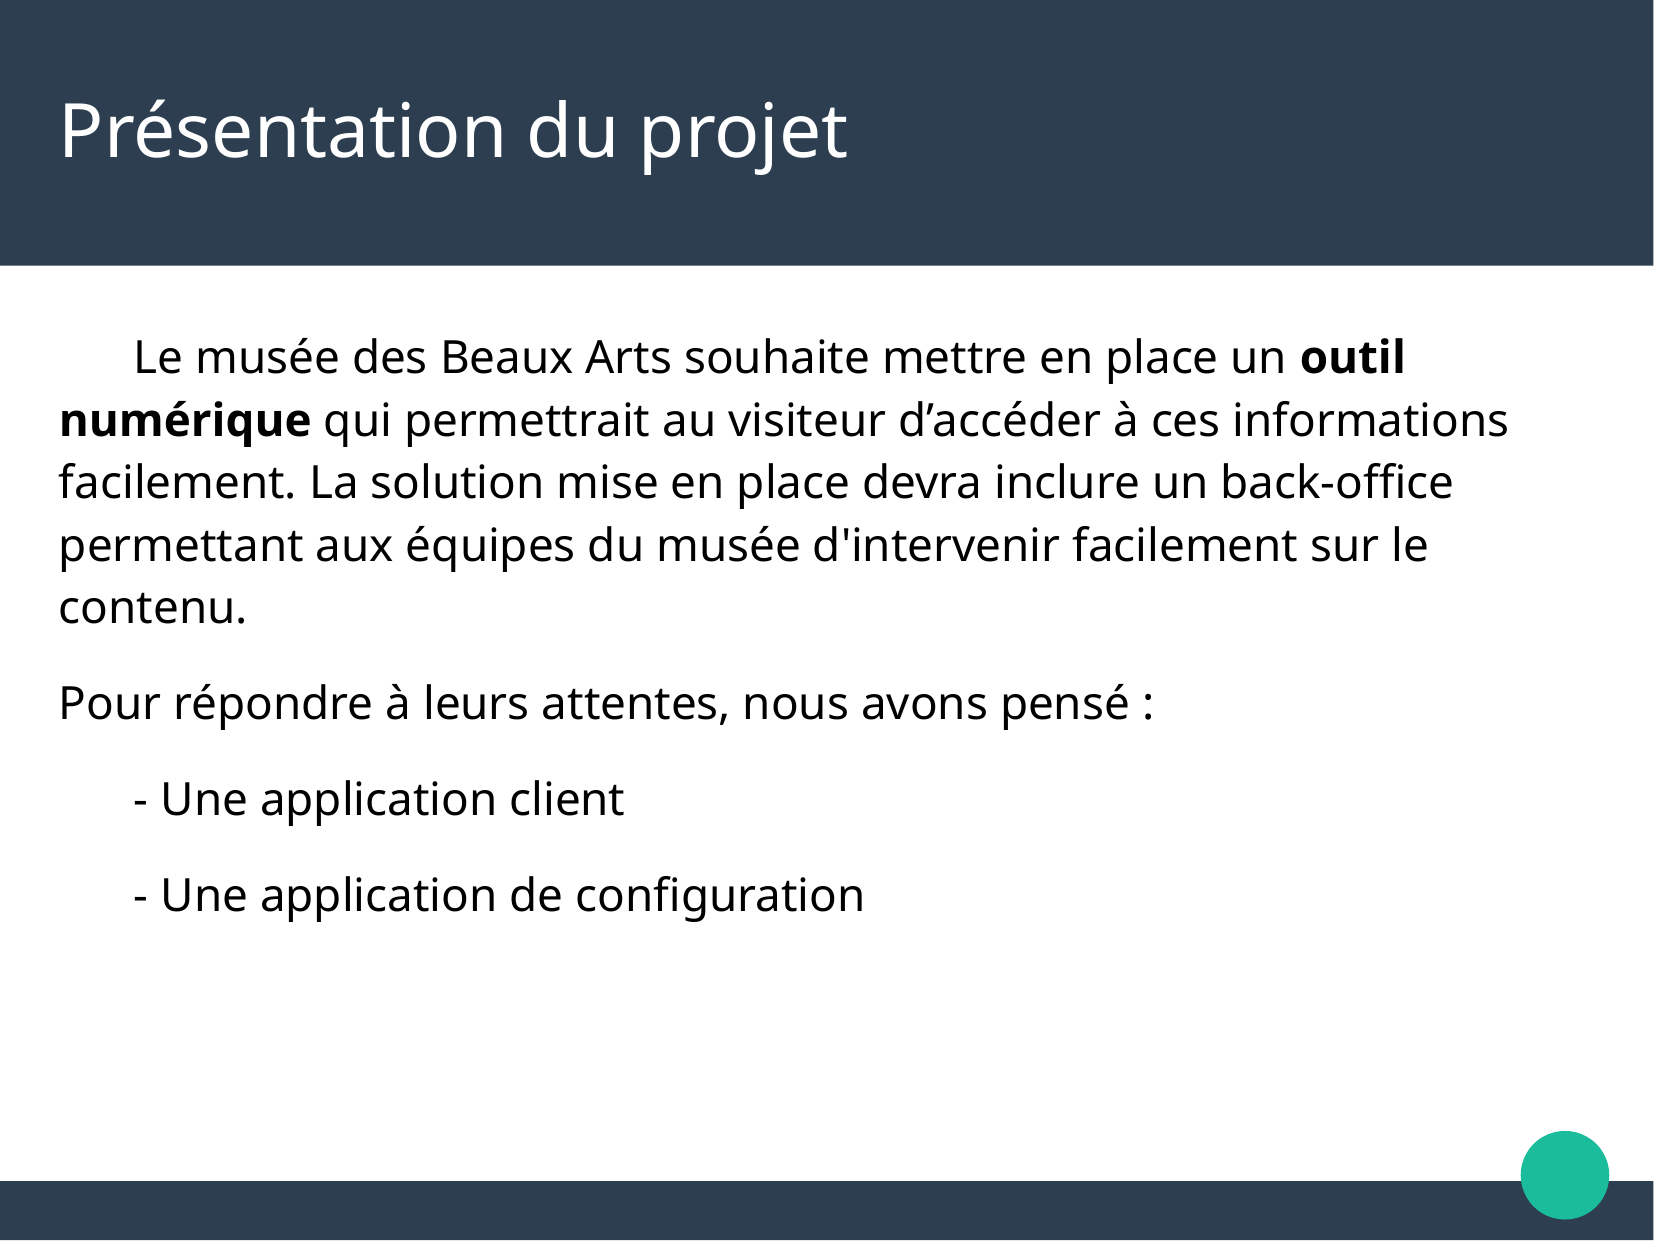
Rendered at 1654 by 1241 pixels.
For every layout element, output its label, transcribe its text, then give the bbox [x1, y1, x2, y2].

title Présentation du projet [59, 49, 1595, 207]
list Le musée des Beaux Arts souhaite mettre en place un outil numérique qui permettrait au visiteur d’accéder à ces informations facilement. La solution mise en place devra inclure un back-office permettant aux équipes du musée d'intervenir facilement sur le contenu. Pour répondre à leurs attentes, nous avons pensé : - Une application client - Une application de configuration [59, 324, 1595, 1152]
